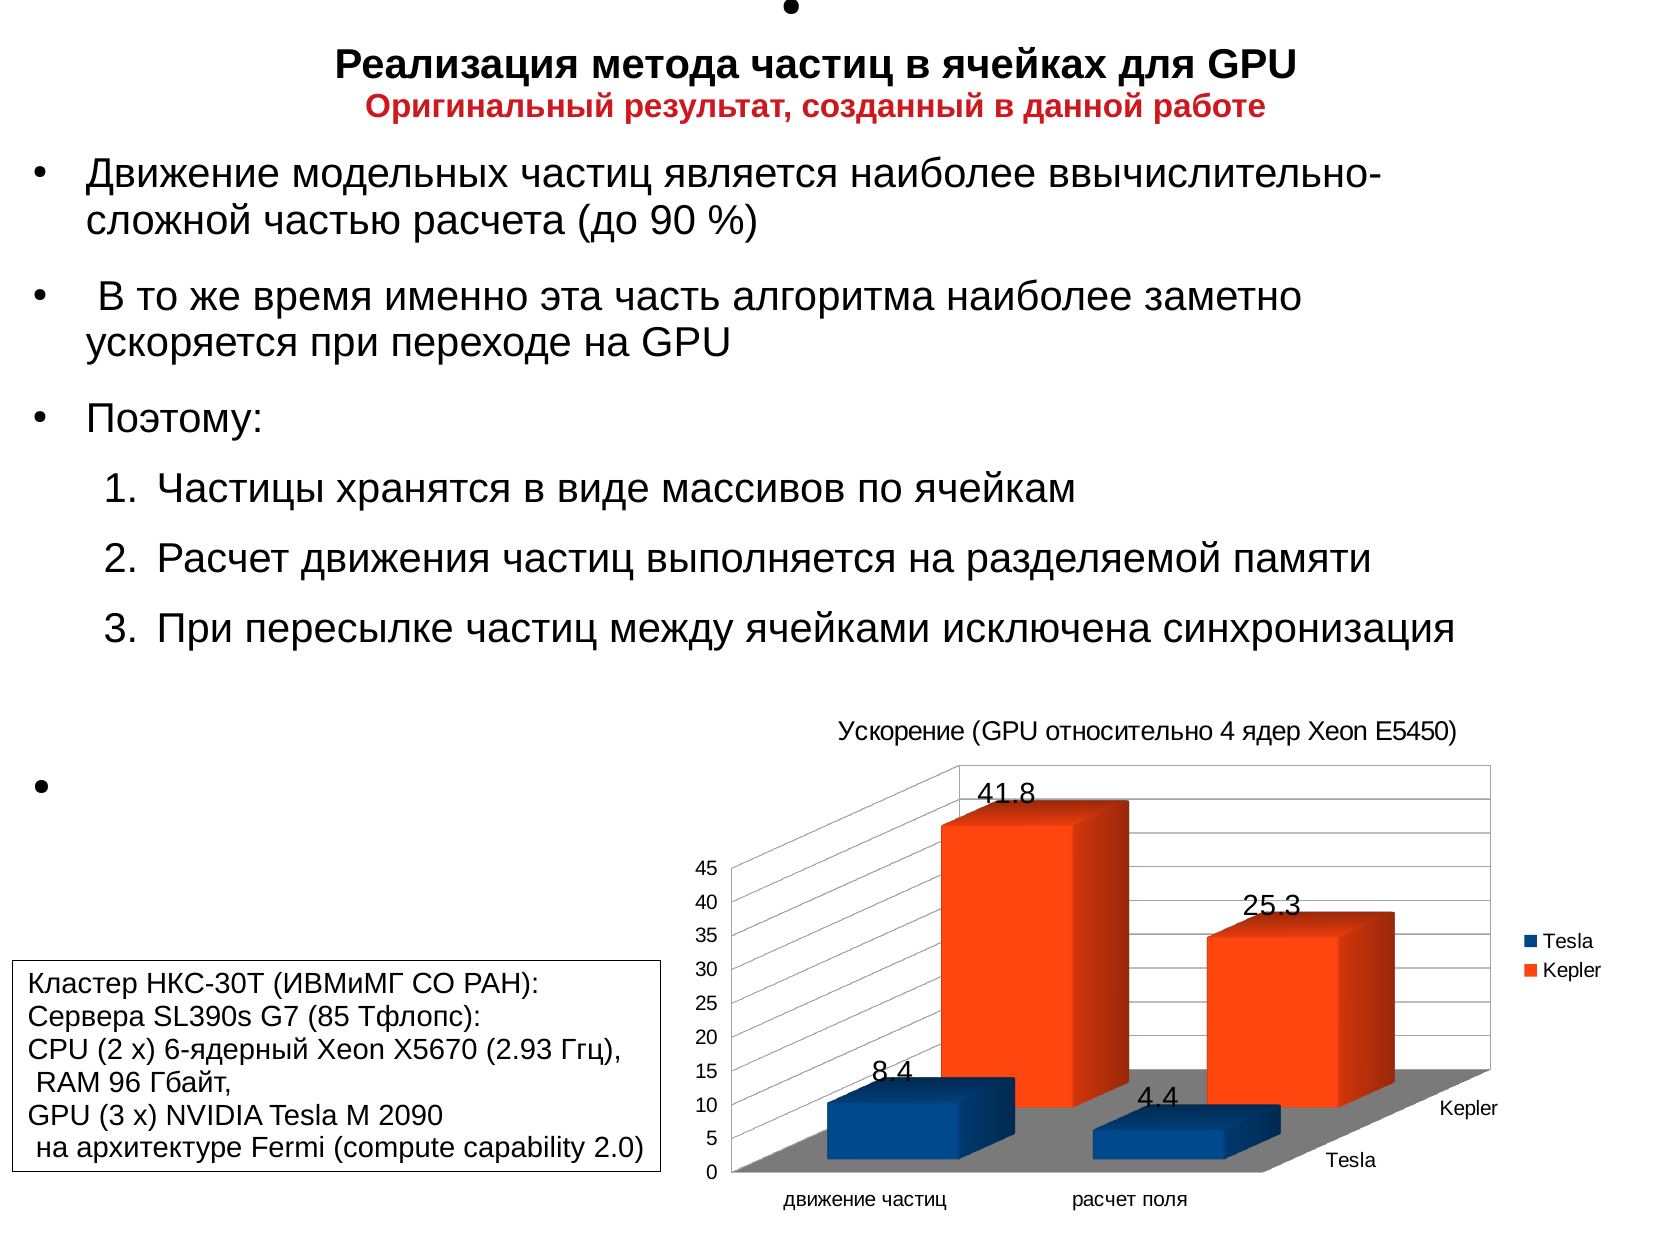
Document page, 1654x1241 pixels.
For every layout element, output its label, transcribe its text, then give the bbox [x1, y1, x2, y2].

chart [675, 690, 1621, 1222]
title Реализация метода частиц в ячейках для GPU Оригинальный результат, созданный в данной работе [0, 0, 1654, 241]
list Движение модельных частиц является наиболее ввычислительно-сложной частью расчета (до 90 %) В то же время именно эта часть алгоритма наиболее заметно ускоряется при переходе на GPU Поэтому: Частицы хранятся в виде массивов по ячейкам Расчет движения частиц выполняется на разделяемой памяти При пересылке частиц между ячейками исключена синхронизация [15, 241, 1504, 870]
text_box Кластер НКС-30Т (ИВМиМГ СО РАН): Сервера SL390s G7 (85 Тфлопс): CPU (2 x) 6-ядерный Xeon X5670 (2.93 Ггц), RAM 96 Гбайт, GPU (3 x) NVIDIA Tesla M 2090 на архитектуре Fermi (compute capability 2.0) [12, 960, 661, 1172]
